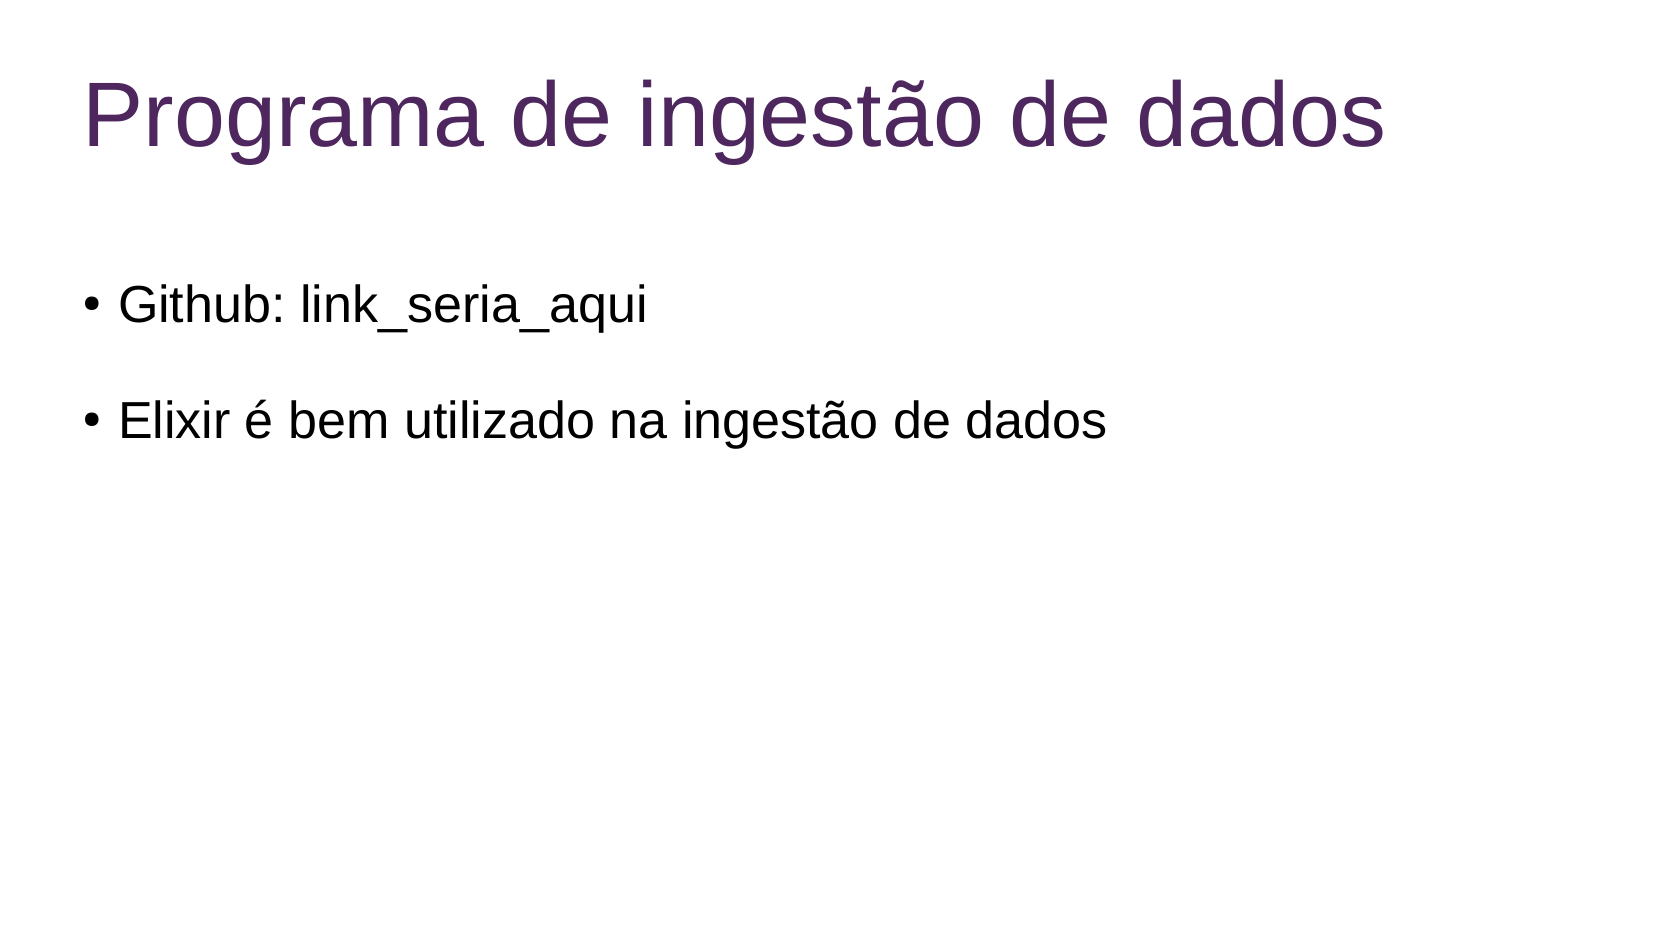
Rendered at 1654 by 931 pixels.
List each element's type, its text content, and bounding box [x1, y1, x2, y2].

text_box Github: link_seria_aqui Elixir é bem utilizado na ingestão de dados [82, 217, 1571, 856]
title Programa de ingestão de dados [82, 37, 1571, 193]
